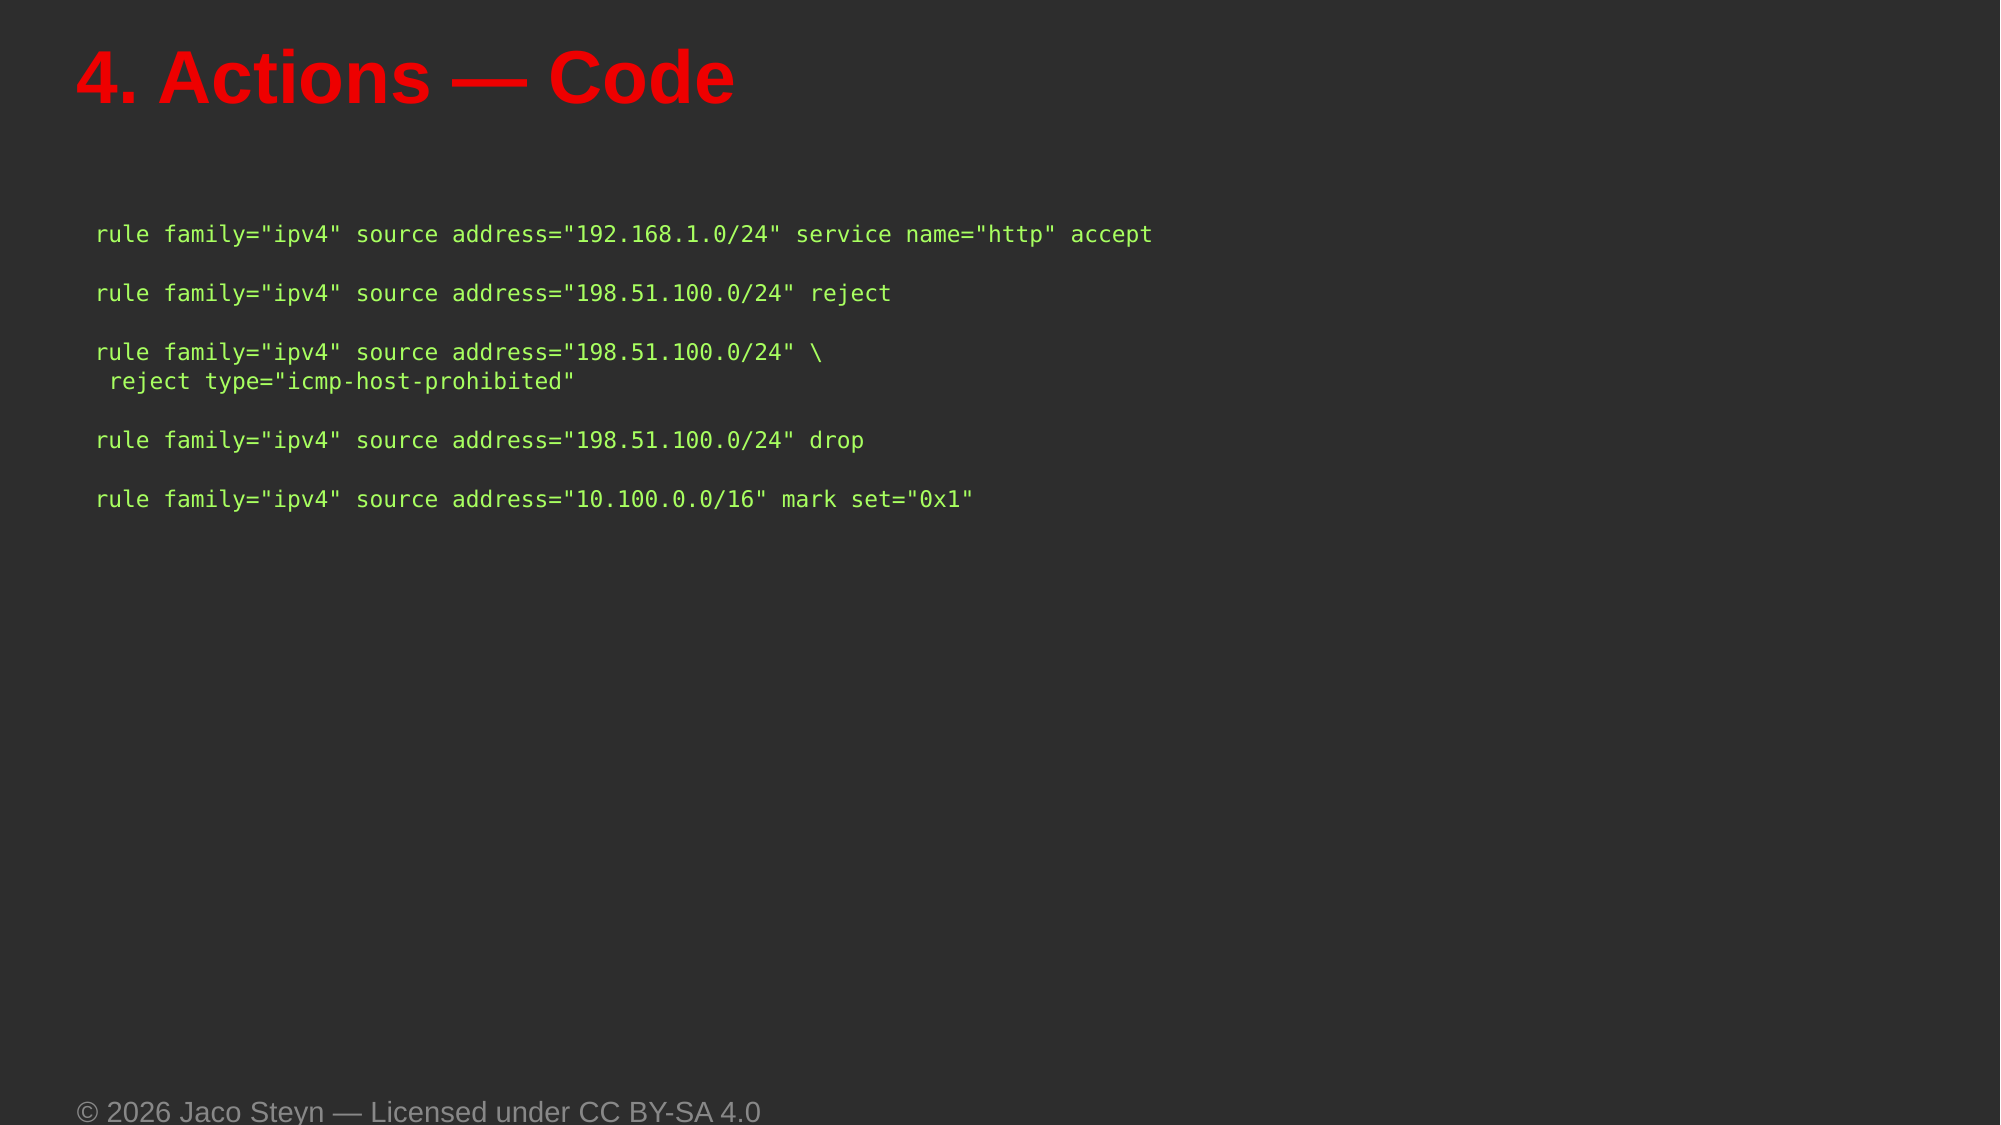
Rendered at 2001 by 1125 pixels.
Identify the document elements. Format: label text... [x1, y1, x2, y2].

text_box 4. Actions — Code [59, 23, 1942, 178]
text_box © 2026 Jaco Steyn — Licensed under CC BY-SA 4.0 [59, 1083, 1942, 1120]
text_box rule family="ipv4" source address="192.168.1.0/24" service name="http" accept rule family="ipv4" source address="198.51.100.0/24" reject rule family="ipv4" source address="198.51.100.0/24" \ reject type="icmp-host-prohibited" rule family="ipv4" source address="198.51.100.0/24" drop rule family="ipv4" source address="10.100.0.0/16" mark set="0x1" [59, 194, 1942, 1052]
